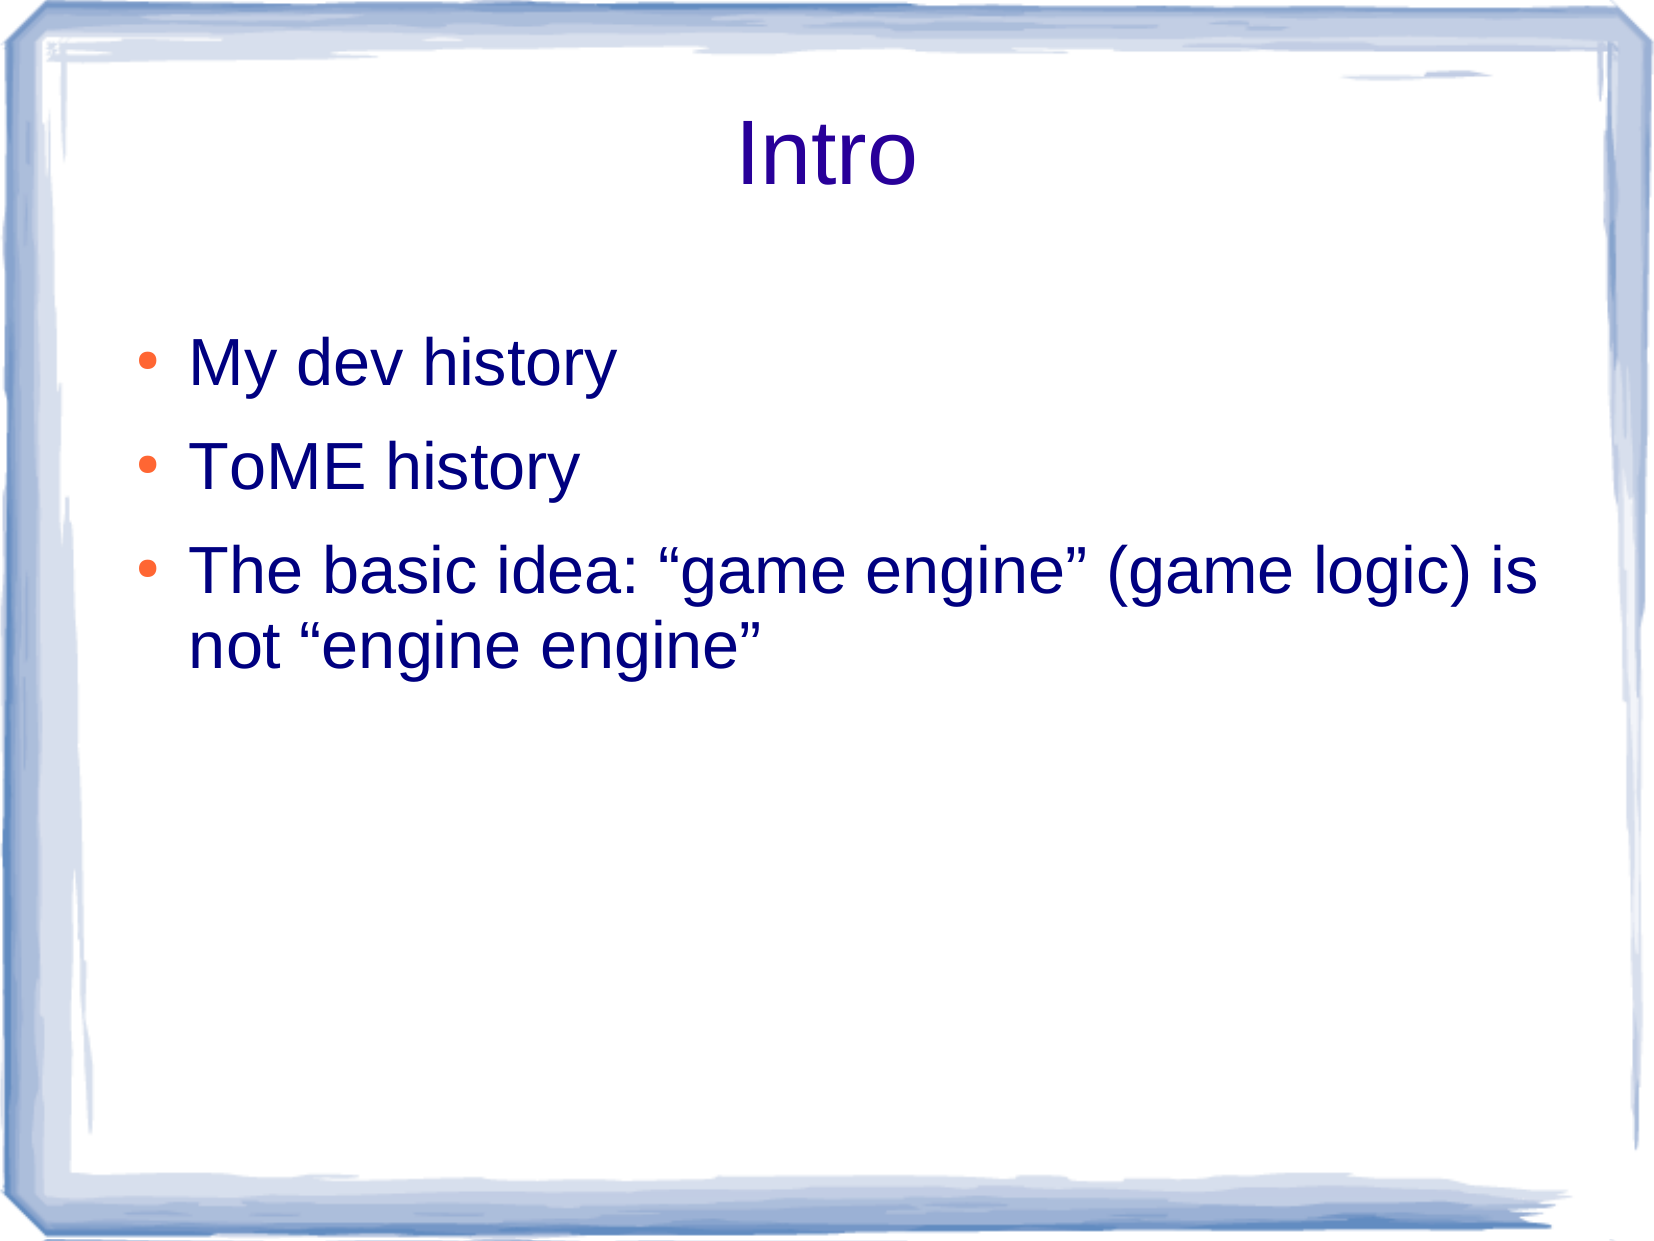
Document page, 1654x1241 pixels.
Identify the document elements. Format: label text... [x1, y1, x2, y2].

picture [0, 0, 1654, 1241]
title Intro [82, 56, 1571, 250]
list My dev history ToME history The basic idea: “game engine” (game logic) is not “engine engine” [118, 324, 1571, 1129]
